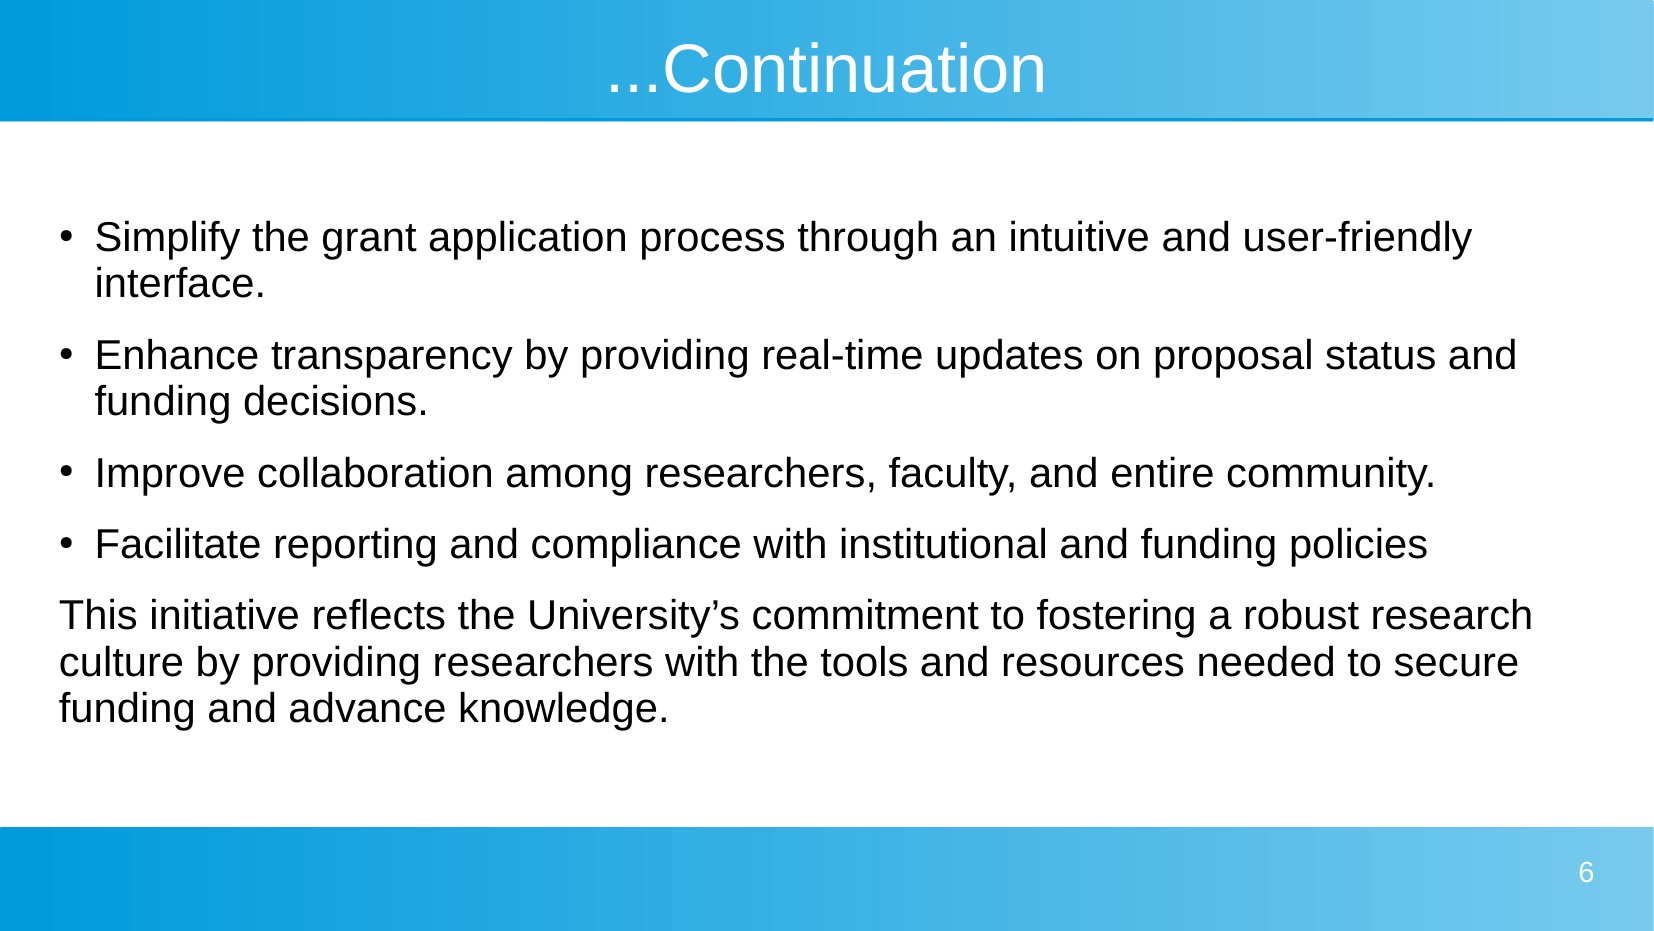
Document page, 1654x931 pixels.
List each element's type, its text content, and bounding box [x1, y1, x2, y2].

title ...Continuation [59, 29, 1595, 108]
subtitle Simplify the grant application process through an intuitive and user-friendly interface. Enhance transparency by providing real-time updates on proposal status and funding decisions. Improve collaboration among researchers, faculty, and entire community. Facilitate reporting and compliance with institutional and funding policies This initiative reflects the University’s commitment to fostering a robust research culture by providing researchers with the tools and resources needed to secure funding and advance knowledge. [59, 177, 1595, 768]
